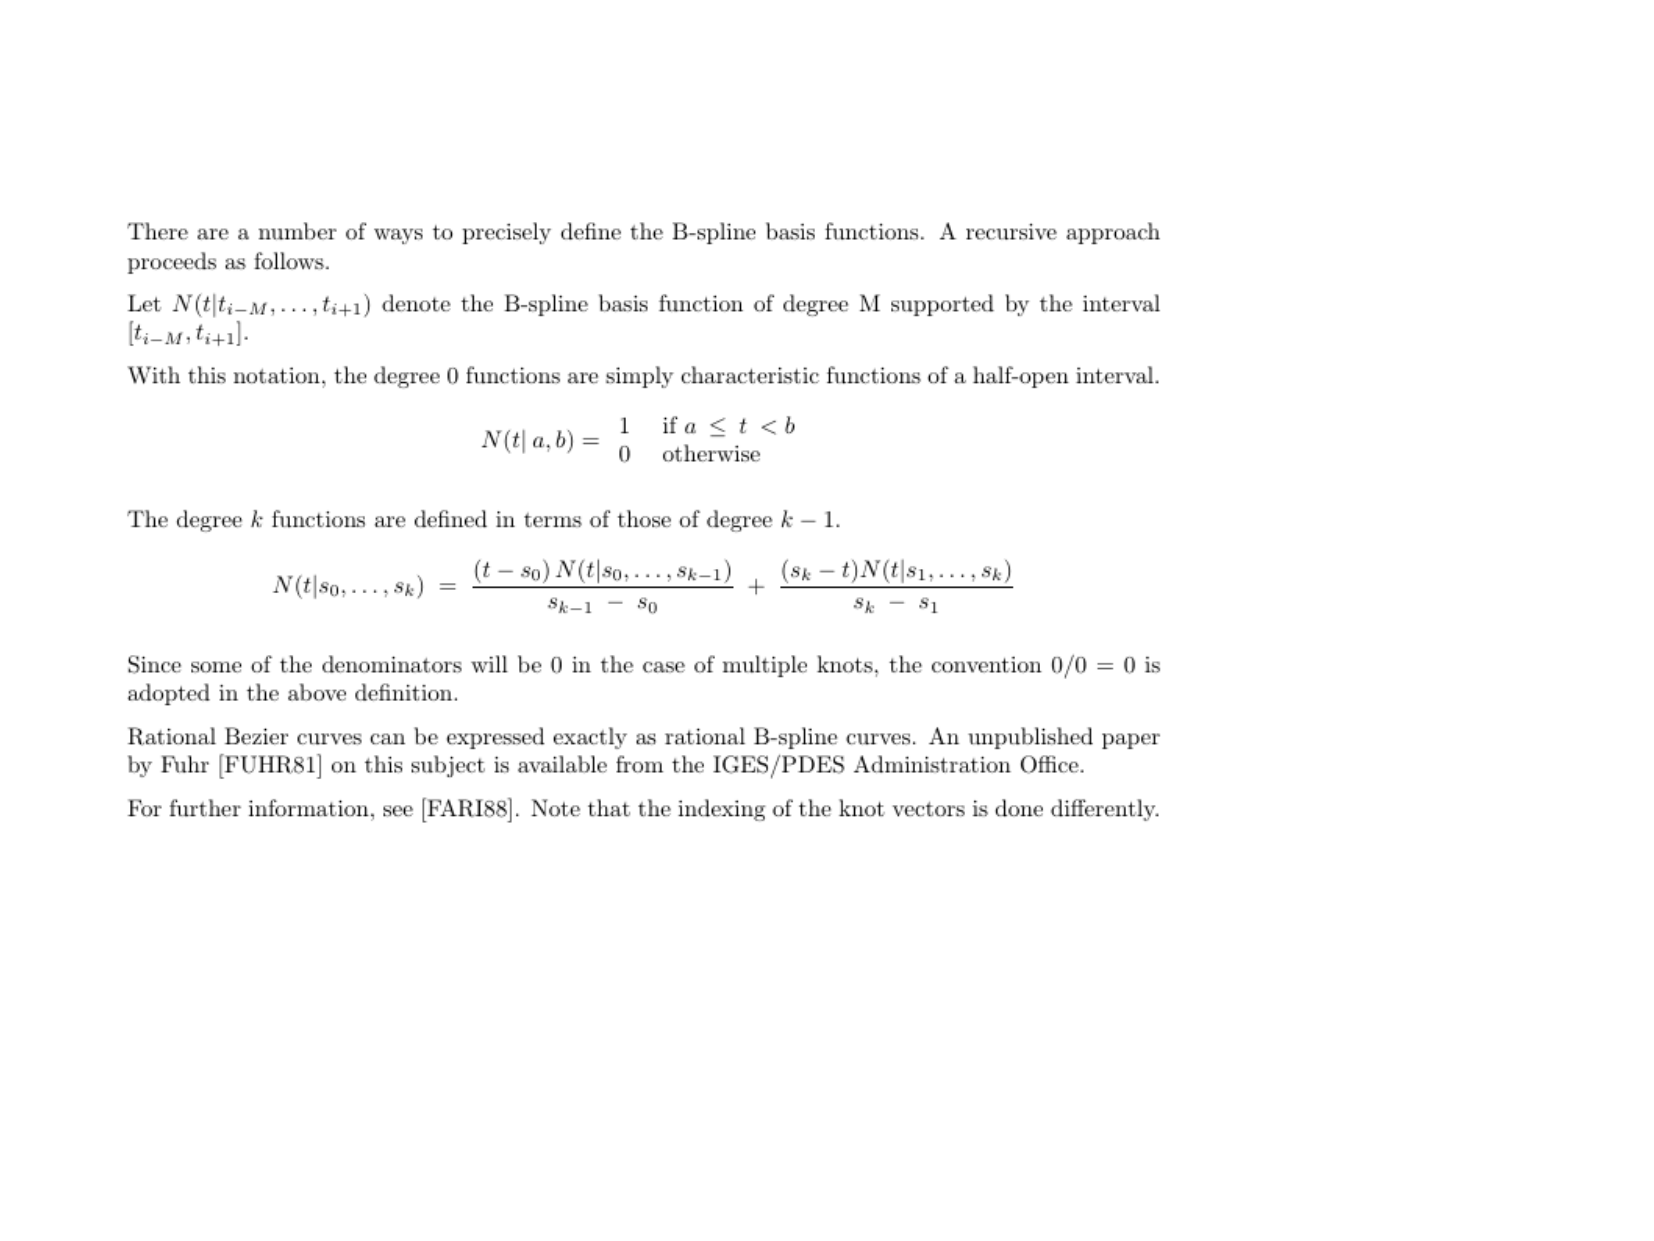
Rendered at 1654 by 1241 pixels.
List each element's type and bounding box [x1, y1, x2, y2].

picture [90, 196, 1190, 841]
